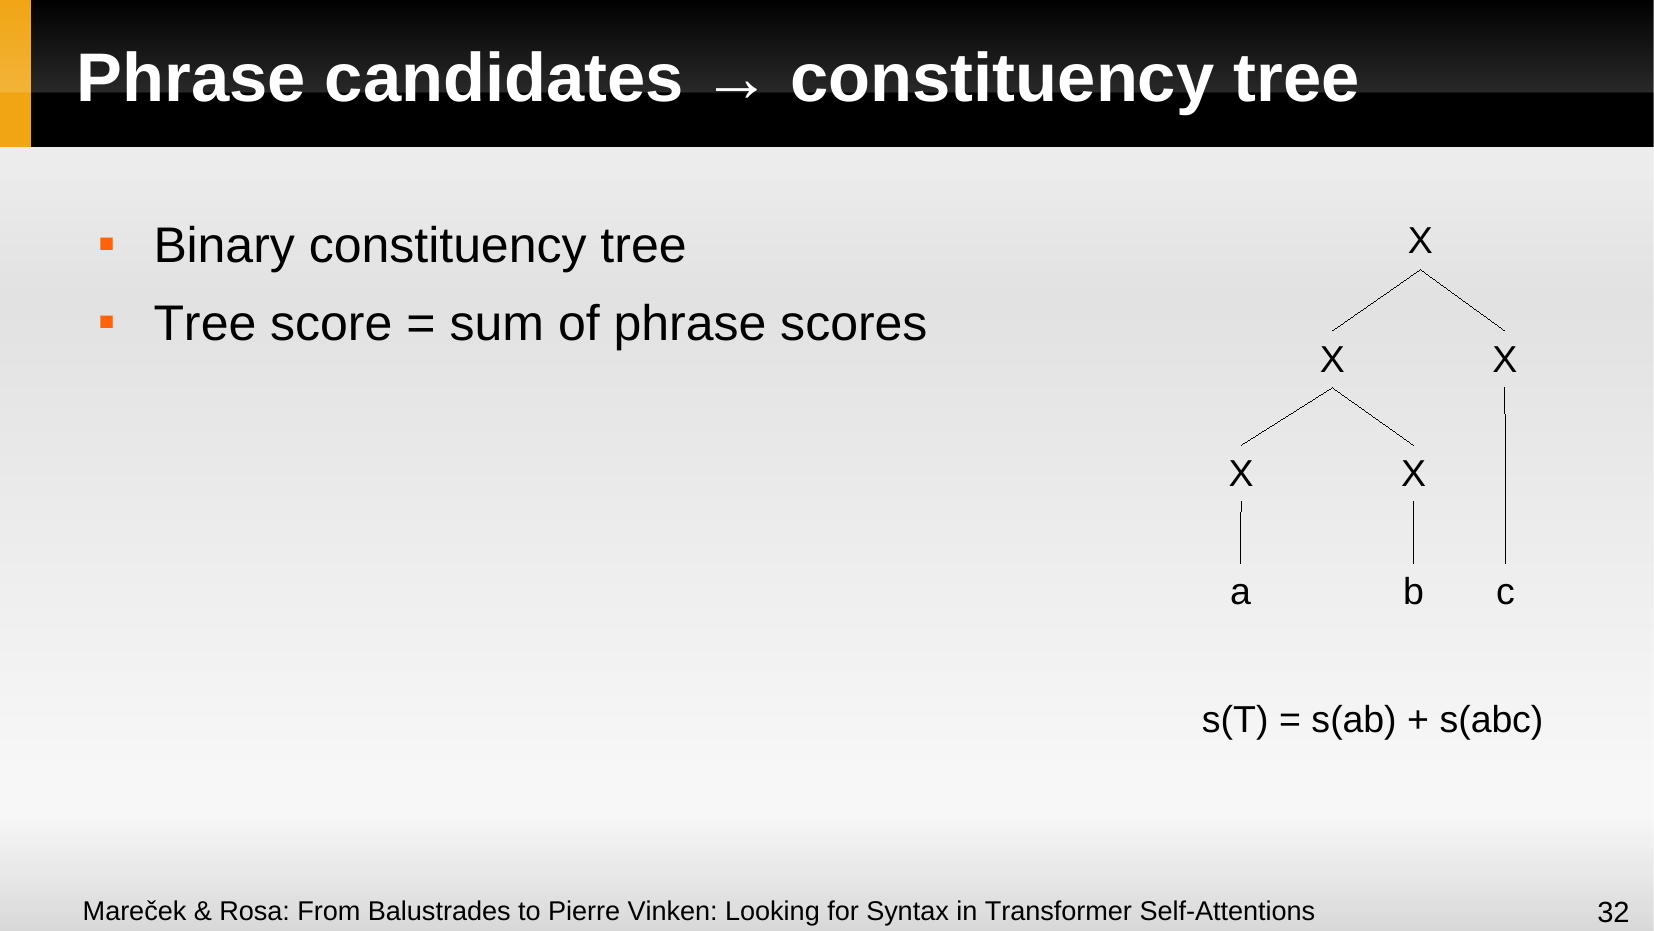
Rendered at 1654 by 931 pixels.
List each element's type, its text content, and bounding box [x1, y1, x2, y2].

text_box b [1388, 563, 1439, 621]
text_box X [1477, 330, 1533, 388]
text_box s(T) = s(ab) + s(abc) [1187, 690, 1559, 748]
list Binary constituency tree Tree score = sum of phrase scores [82, 217, 1595, 832]
text_box X [1386, 445, 1441, 502]
text_box a [1215, 563, 1266, 621]
picture [0, 0, 1654, 931]
text_box c [1481, 563, 1530, 621]
text_box X [1305, 330, 1360, 388]
text_box X [1213, 445, 1269, 502]
title Phrase candidates → constituency tree [76, 0, 1625, 156]
text_box X [1393, 212, 1448, 270]
